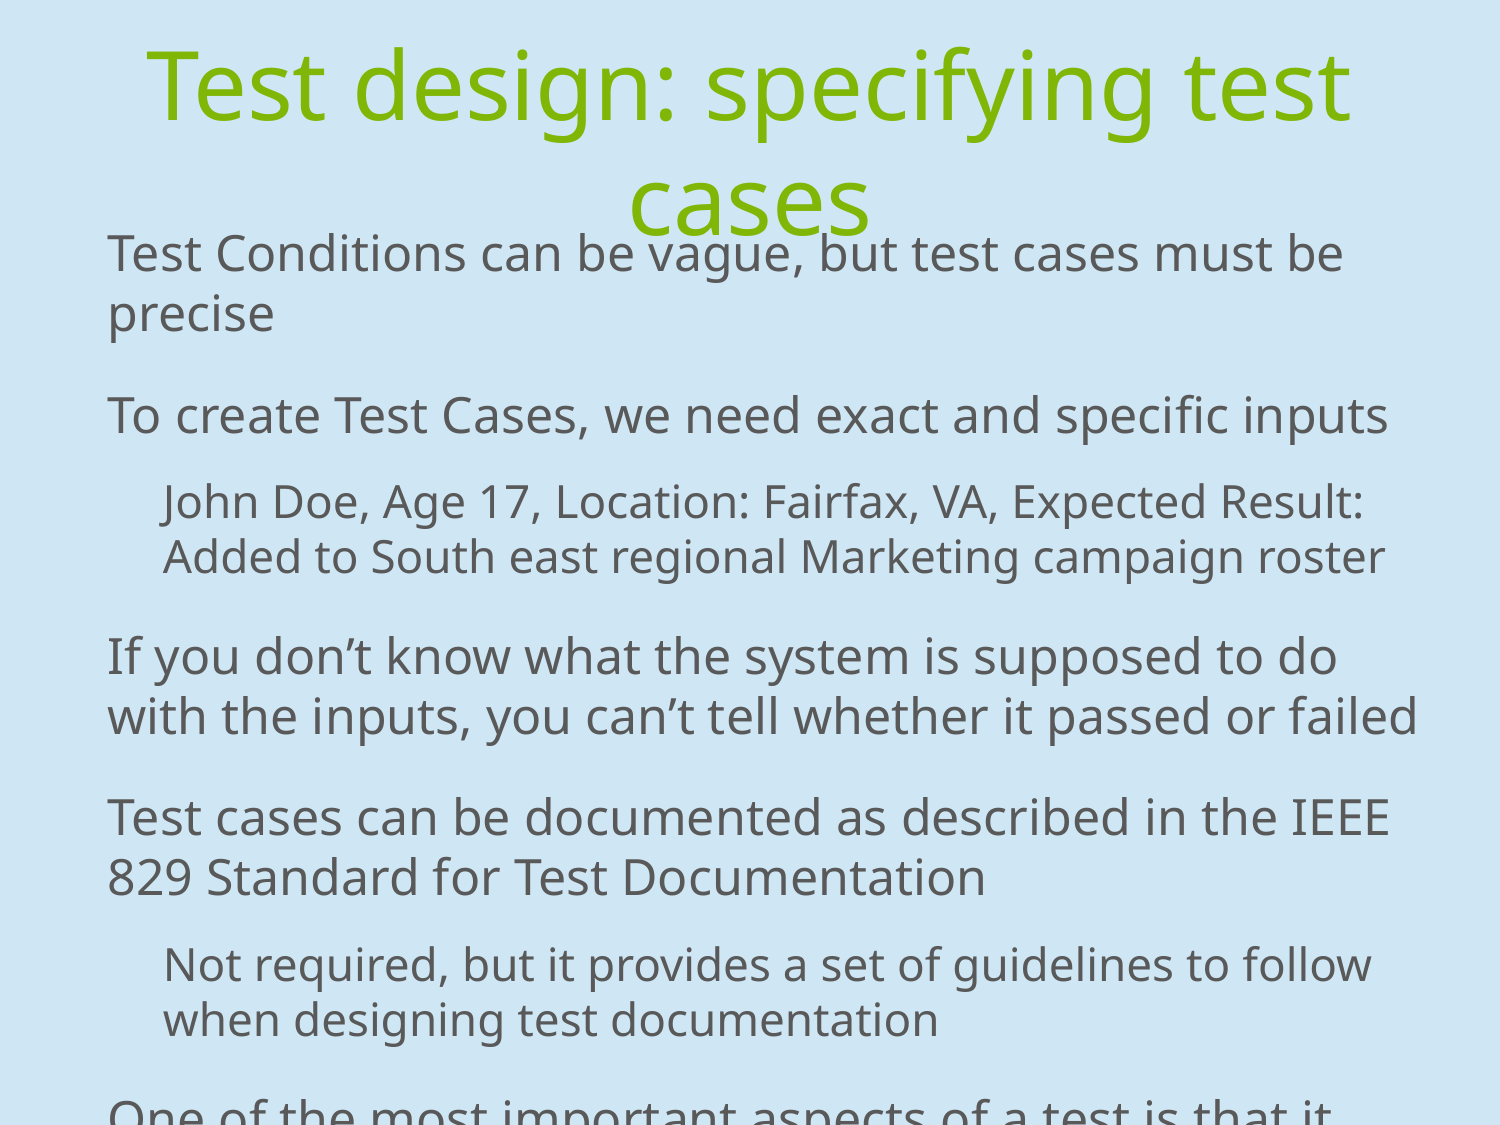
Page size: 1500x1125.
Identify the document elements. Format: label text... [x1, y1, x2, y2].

list Test Conditions can be vague, but test cases must be precise To create Test Cases, we need exact and specific inputs John Doe, Age 17, Location: Fairfax, VA, Expected Result: Added to South east regional Marketing campaign roster If you don’t know what the system is supposed to do with the inputs, you can’t tell whether it passed or failed Test cases can be documented as described in the IEEE 829 Standard for Test Documentation Not required, but it provides a set of guidelines to follow when designing test documentation One of the most important aspects of a test is that it assesses that the system does what it’s supposed to do In order to know what the system should do, we need to have a source of information about the correct behavior of the system – oracle or test oracle Once an input value has been chosen, the tester must identify what the expected result should be of entering that input and document it in the test case Expected Results should be determined before executing the tests [35, 213, 1459, 1095]
title Test design: specifying test cases [90, 17, 1410, 213]
